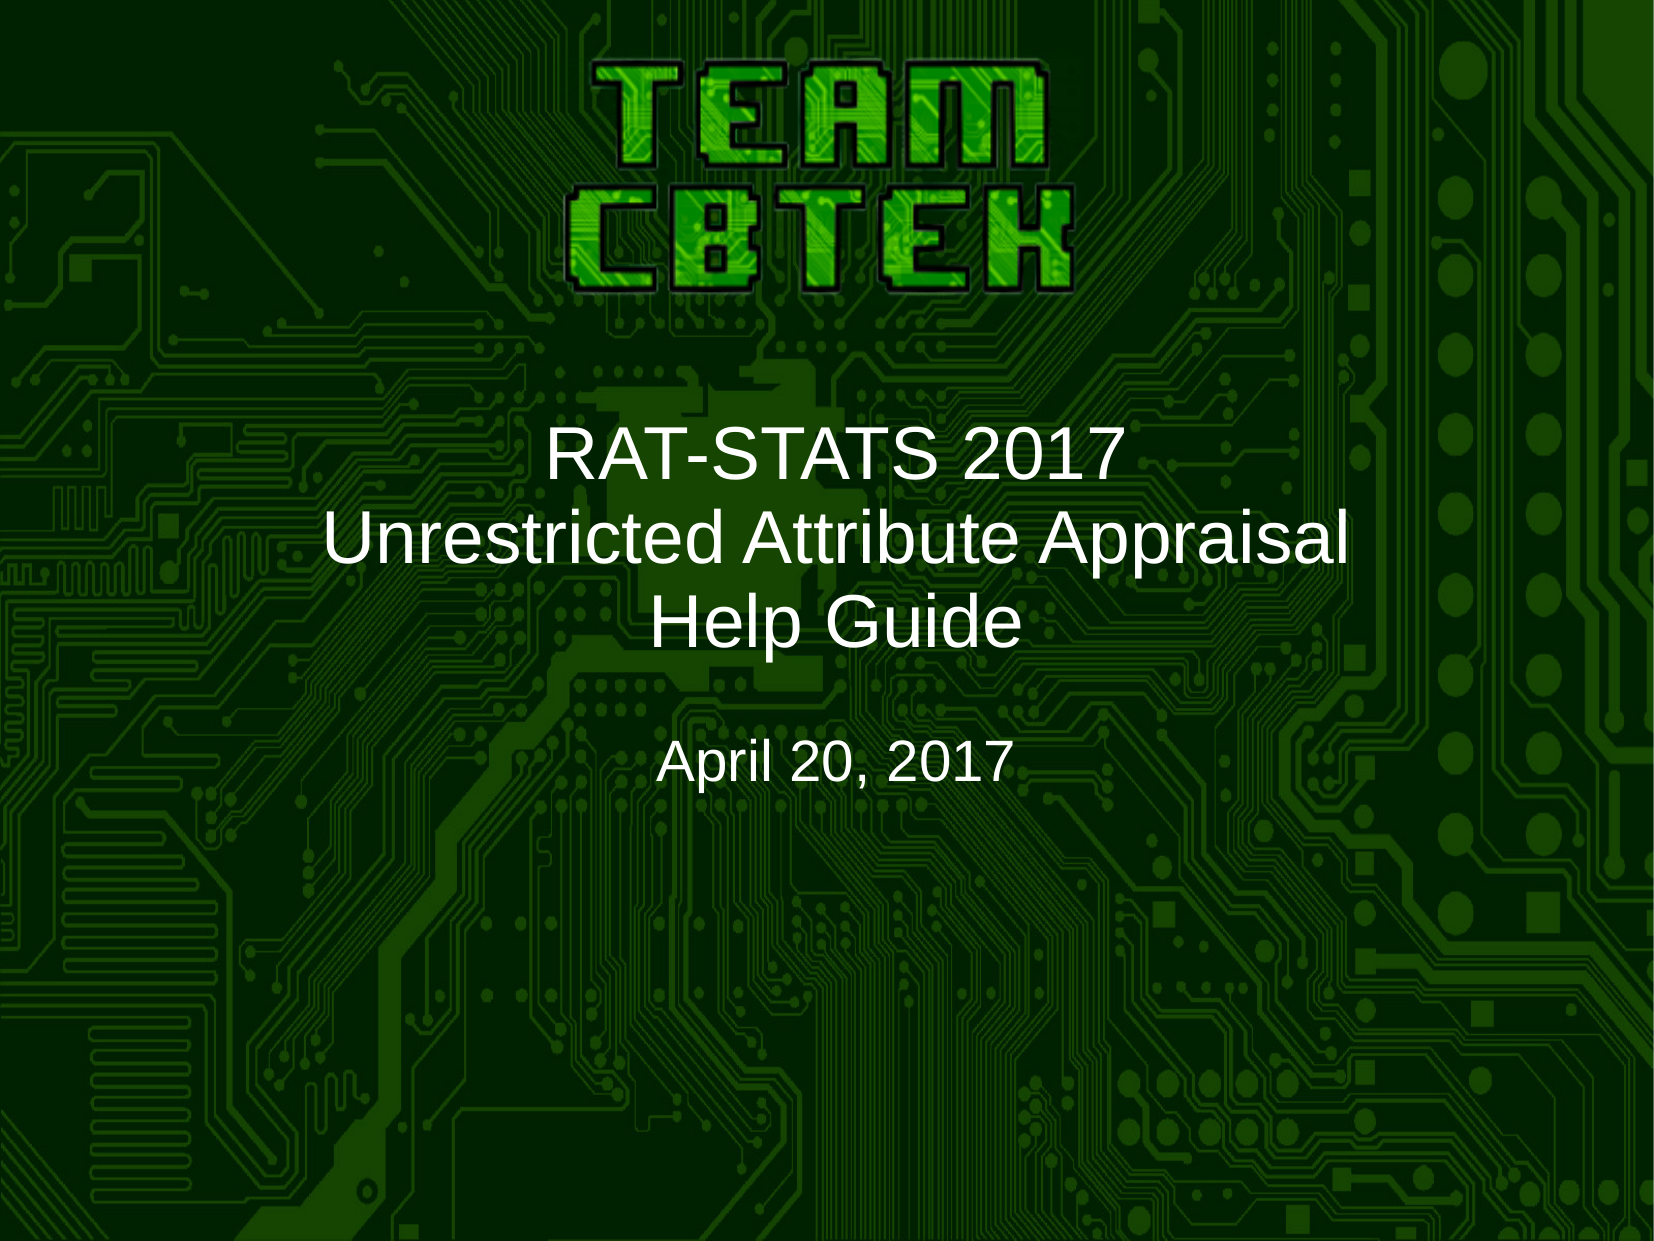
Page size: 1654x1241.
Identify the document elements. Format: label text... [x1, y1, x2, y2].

picture [0, 0, 1654, 1241]
title RAT-STATS 2017 Unrestricted Attribute Appraisal Help Guide April 20, 2017 [92, 411, 1581, 794]
